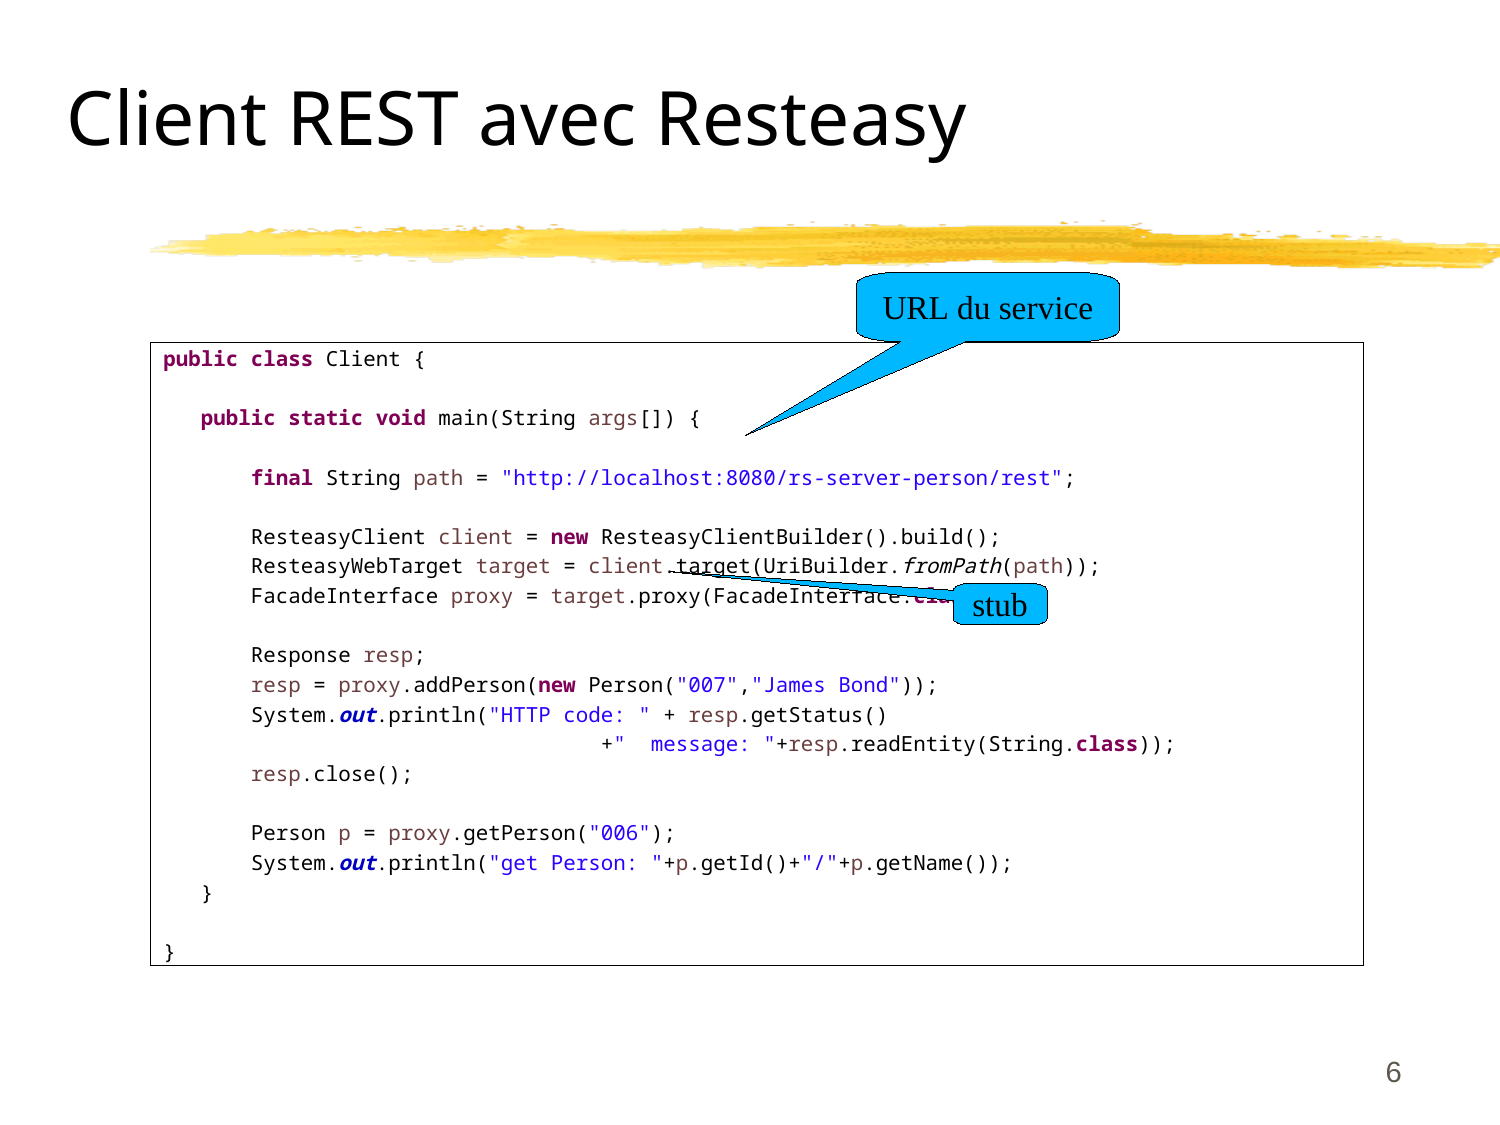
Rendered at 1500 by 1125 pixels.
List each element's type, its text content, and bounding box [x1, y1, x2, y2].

title Client REST avec Resteasy [66, 13, 1342, 225]
text_box public class Client { public static void main(String args[]) { final String path = "http://localhost:8080/rs-server-person/rest"; ResteasyClient client = new ResteasyClientBuilder().build(); ResteasyWebTarget target = client.target(UriBuilder.fromPath(path)); FacadeInterface proxy = target.proxy(FacadeInterface.class); Response resp; resp = proxy.addPerson(new Person("007","James Bond")); System.out.println("HTTP code: " + resp.getStatus() +" message: "+resp.readEntity(String.class)); resp.close(); Person p = proxy.getPerson("006"); System.out.println("get Person: "+p.getId()+"/"+p.getName()); } } [150, 342, 1364, 906]
text_box stub [669, 571, 1048, 625]
picture [150, 215, 1500, 279]
text_box URL du service [745, 272, 1120, 436]
